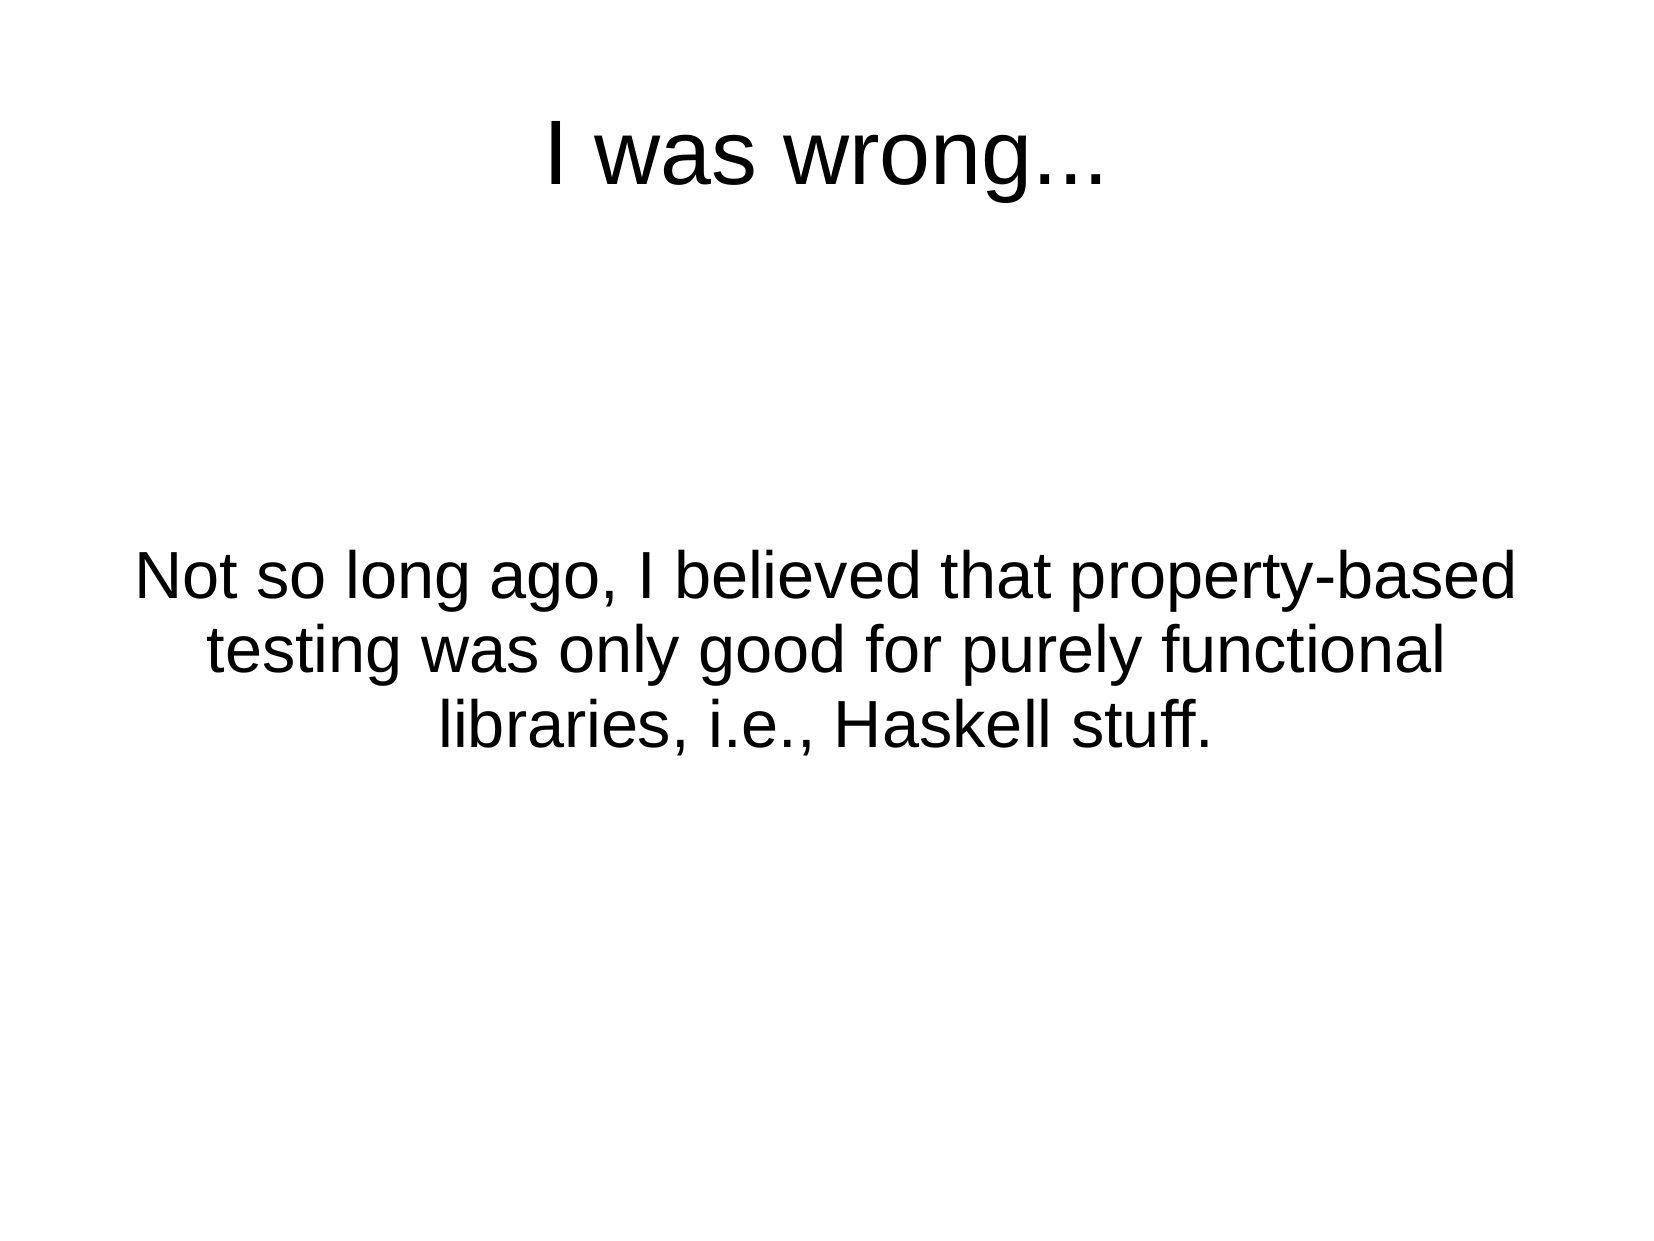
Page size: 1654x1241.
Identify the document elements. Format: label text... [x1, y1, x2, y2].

text_box Not so long ago, I believed that property-based testing was only good for purely functional libraries, i.e., Haskell stuff. [82, 290, 1571, 1010]
title I was wrong... [82, 49, 1571, 257]
